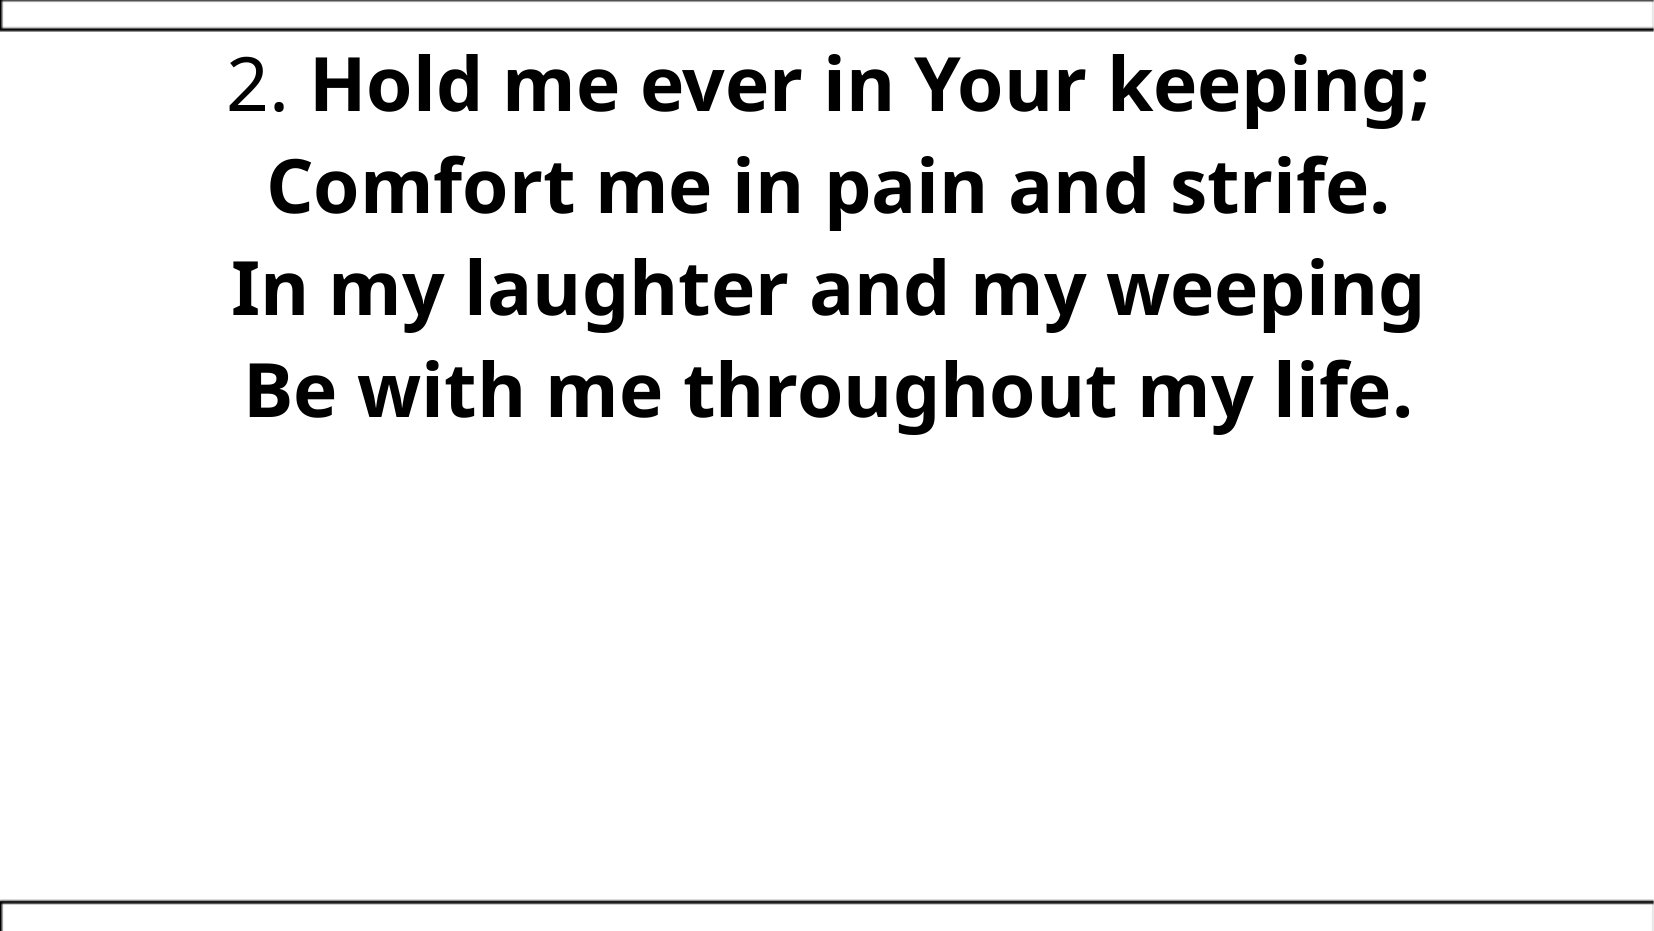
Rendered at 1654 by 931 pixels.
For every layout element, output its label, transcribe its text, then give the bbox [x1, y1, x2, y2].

text_box 2. Hold me ever in Your keeping; Comfort me in pain and strife. In my laughter and my weeping Be with me throughout my life. [109, 23, 1550, 438]
picture [0, 0, 1654, 931]
